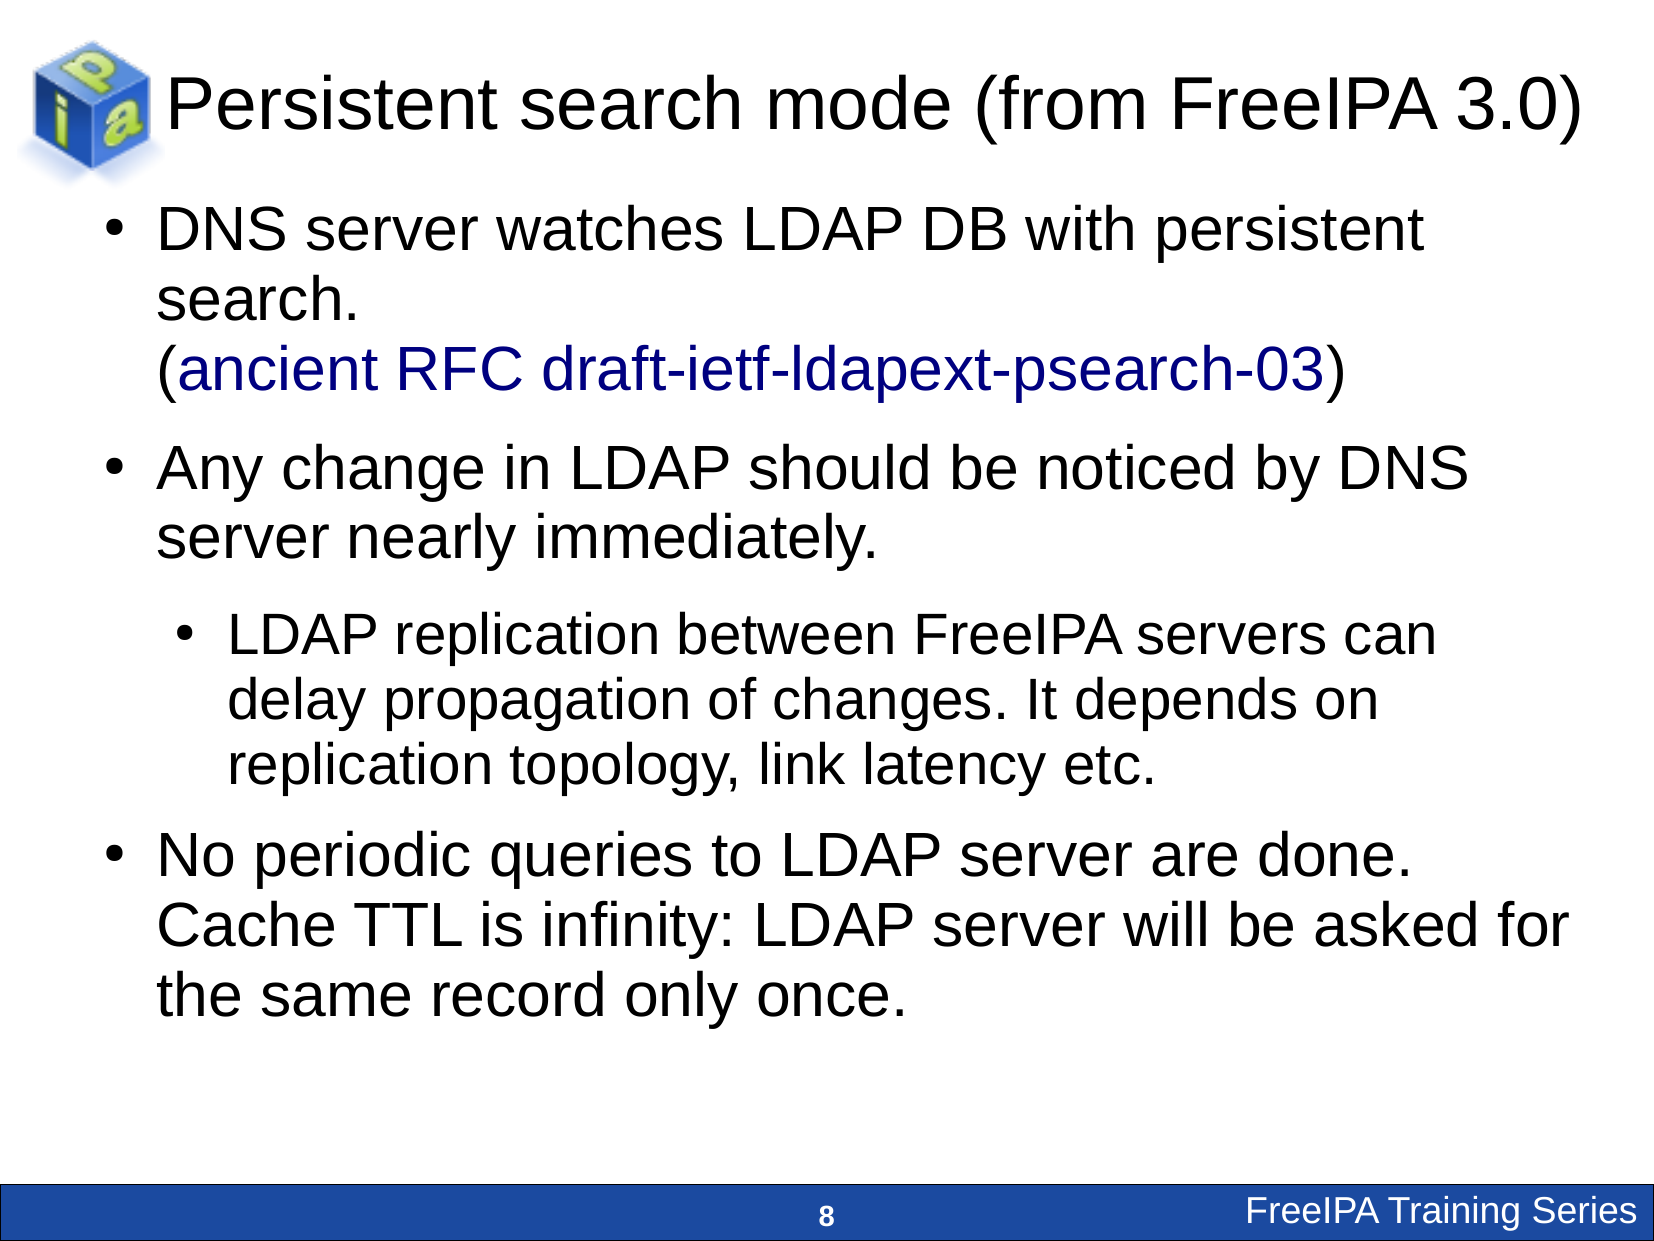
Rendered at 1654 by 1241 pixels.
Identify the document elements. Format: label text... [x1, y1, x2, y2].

picture [17, 34, 165, 193]
list DNS server watches LDAP DB with persistent search. (ancient RFC draft-ietf-ldapext-psearch-03) Any change in LDAP should be noticed by DNS server nearly immediately. LDAP replication between FreeIPA servers can delay propagation of changes. It depends on replication topology, link latency etc. No periodic queries to LDAP server are done. Cache TTL is infinity: LDAP server will be asked for the same record only once. [85, 194, 1574, 1030]
title Persistent search mode (from FreeIPA 3.0) [165, 0, 1654, 208]
